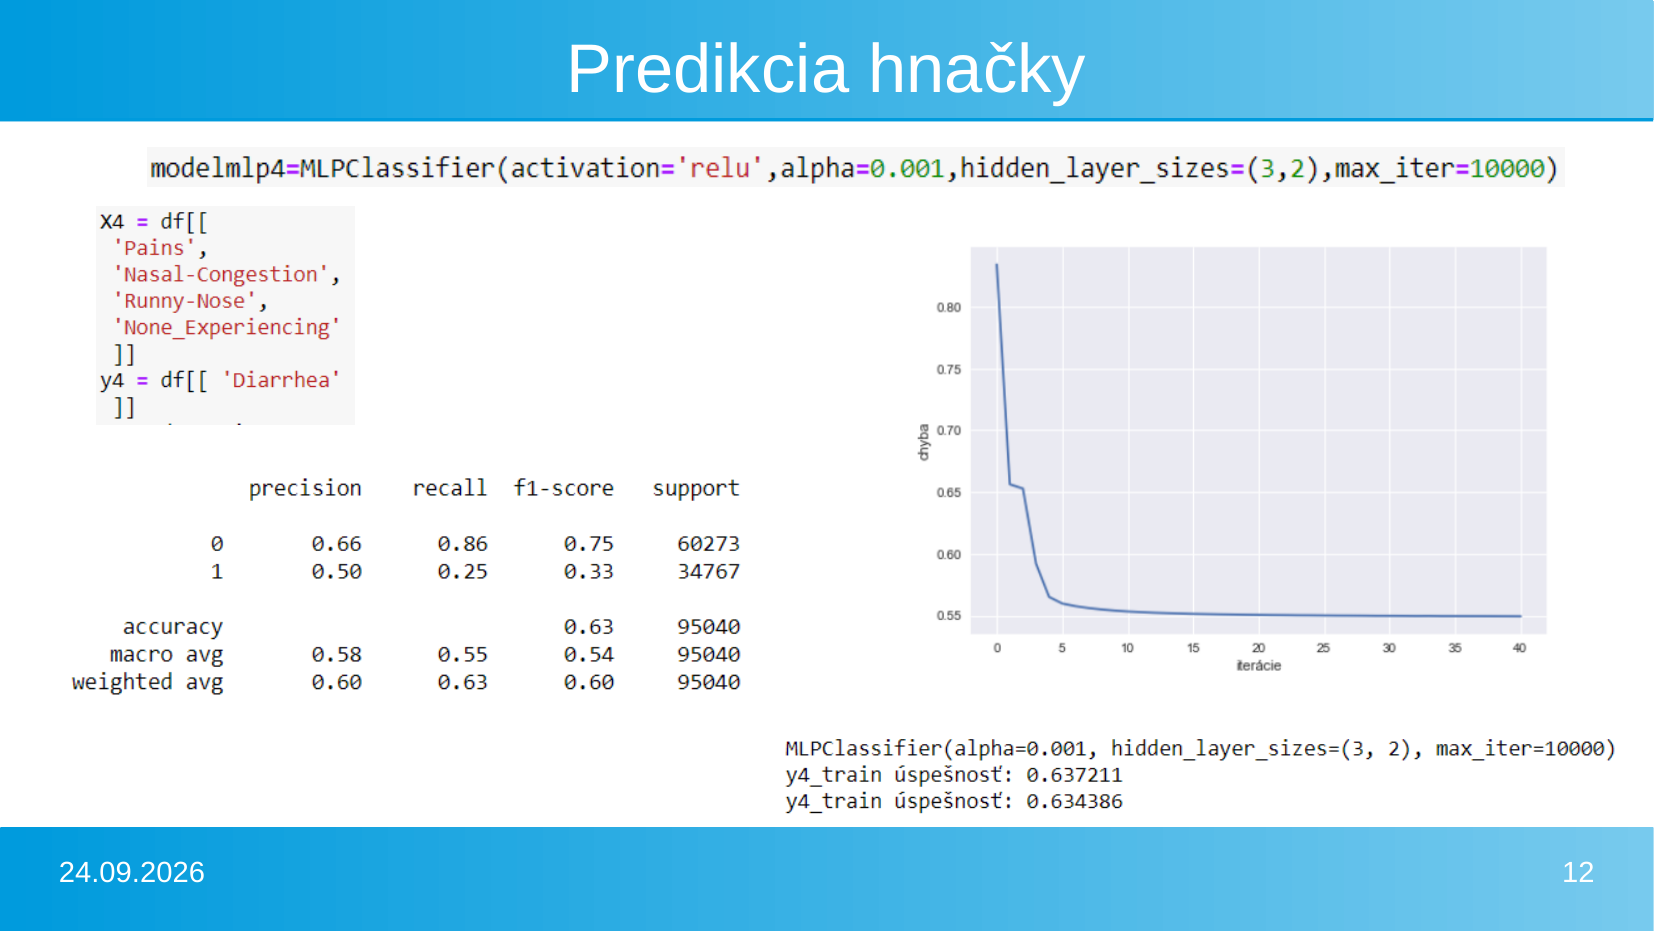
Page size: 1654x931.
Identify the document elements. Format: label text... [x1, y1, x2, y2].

picture [767, 738, 1647, 822]
picture [147, 147, 1565, 187]
picture [59, 468, 768, 721]
title Predikcia hnačky [59, 29, 1595, 108]
picture [96, 206, 355, 425]
picture [915, 236, 1565, 680]
